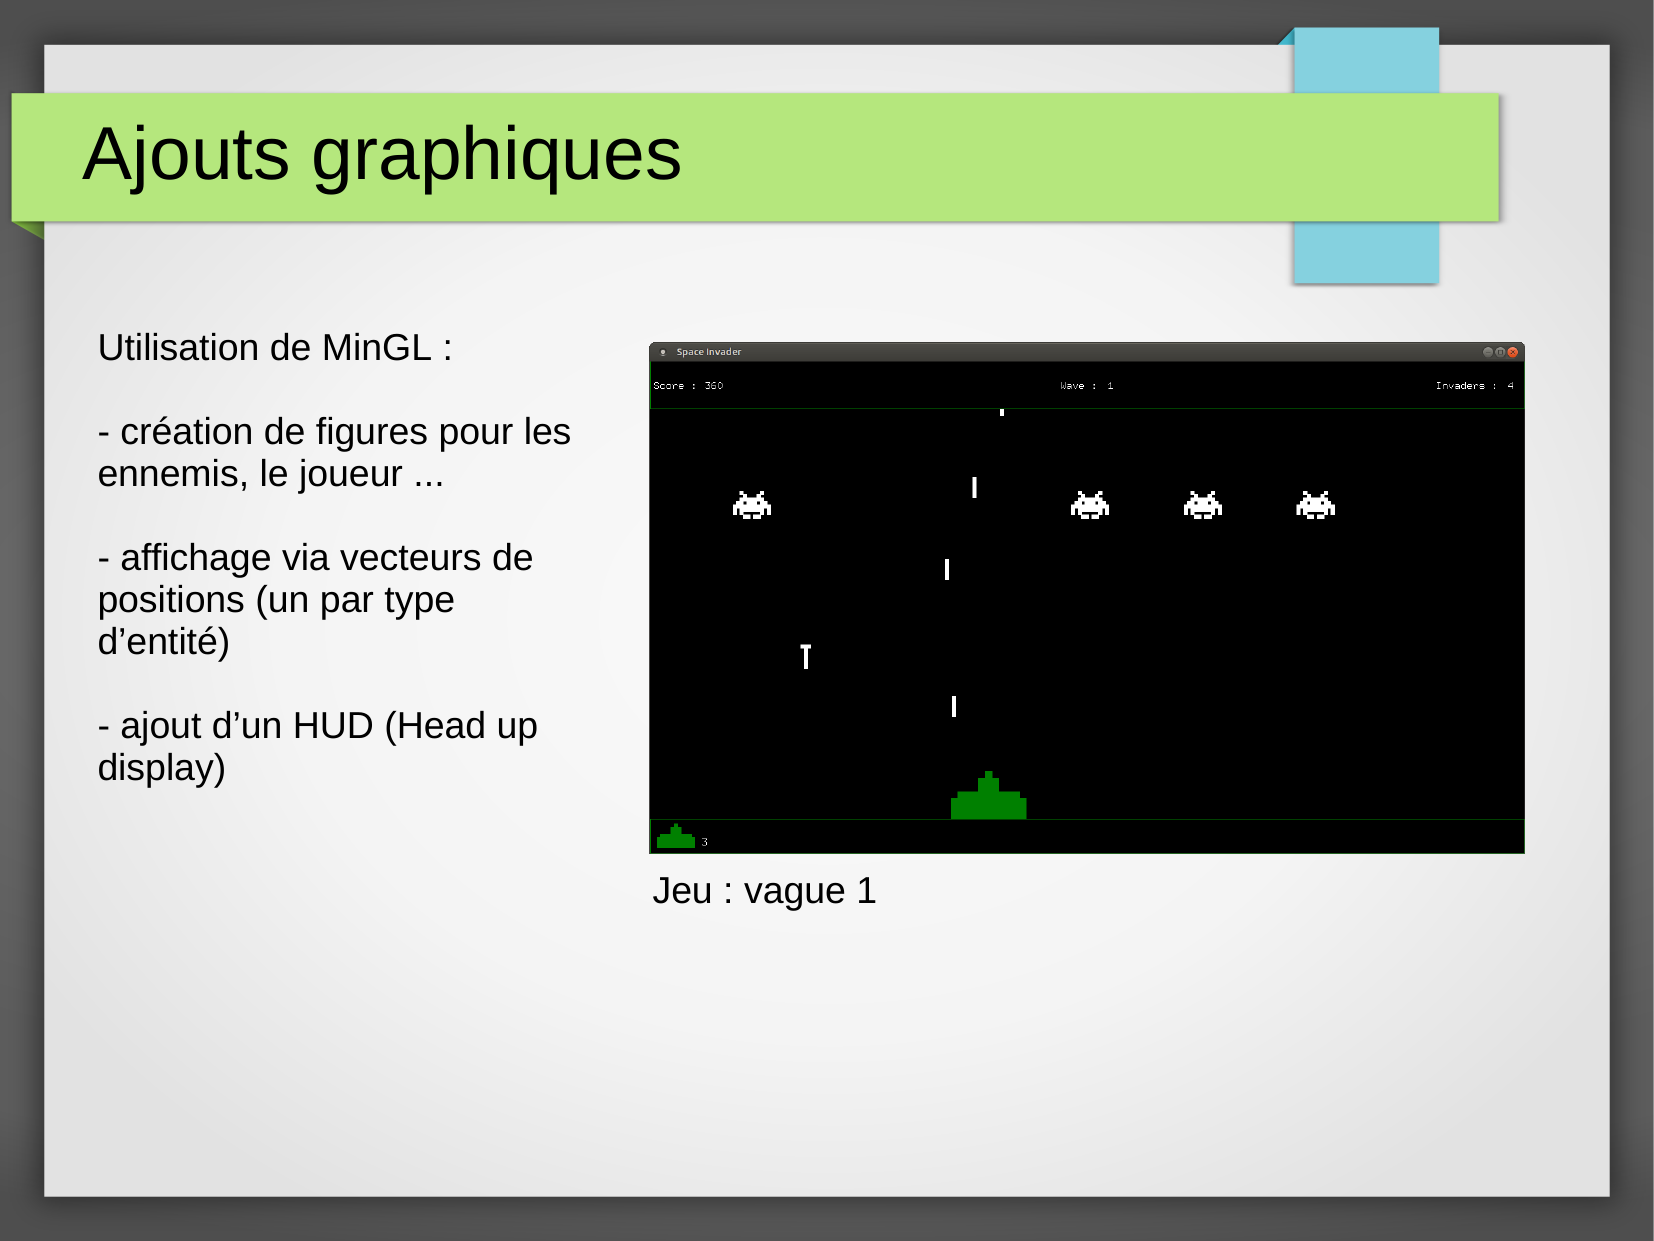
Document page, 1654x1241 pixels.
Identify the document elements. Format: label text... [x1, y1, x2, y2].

text_box Utilisation de MinGL : - création de figures pour les ennemis, le joueur ... - affichage via vecteurs de positions (un par type d’entité) - ajout d’un HUD (Head up display) [82, 318, 603, 796]
text_box Jeu : vague 1 [637, 862, 893, 920]
title Ajouts graphiques [82, 94, 1264, 213]
picture [0, 0, 1654, 1241]
